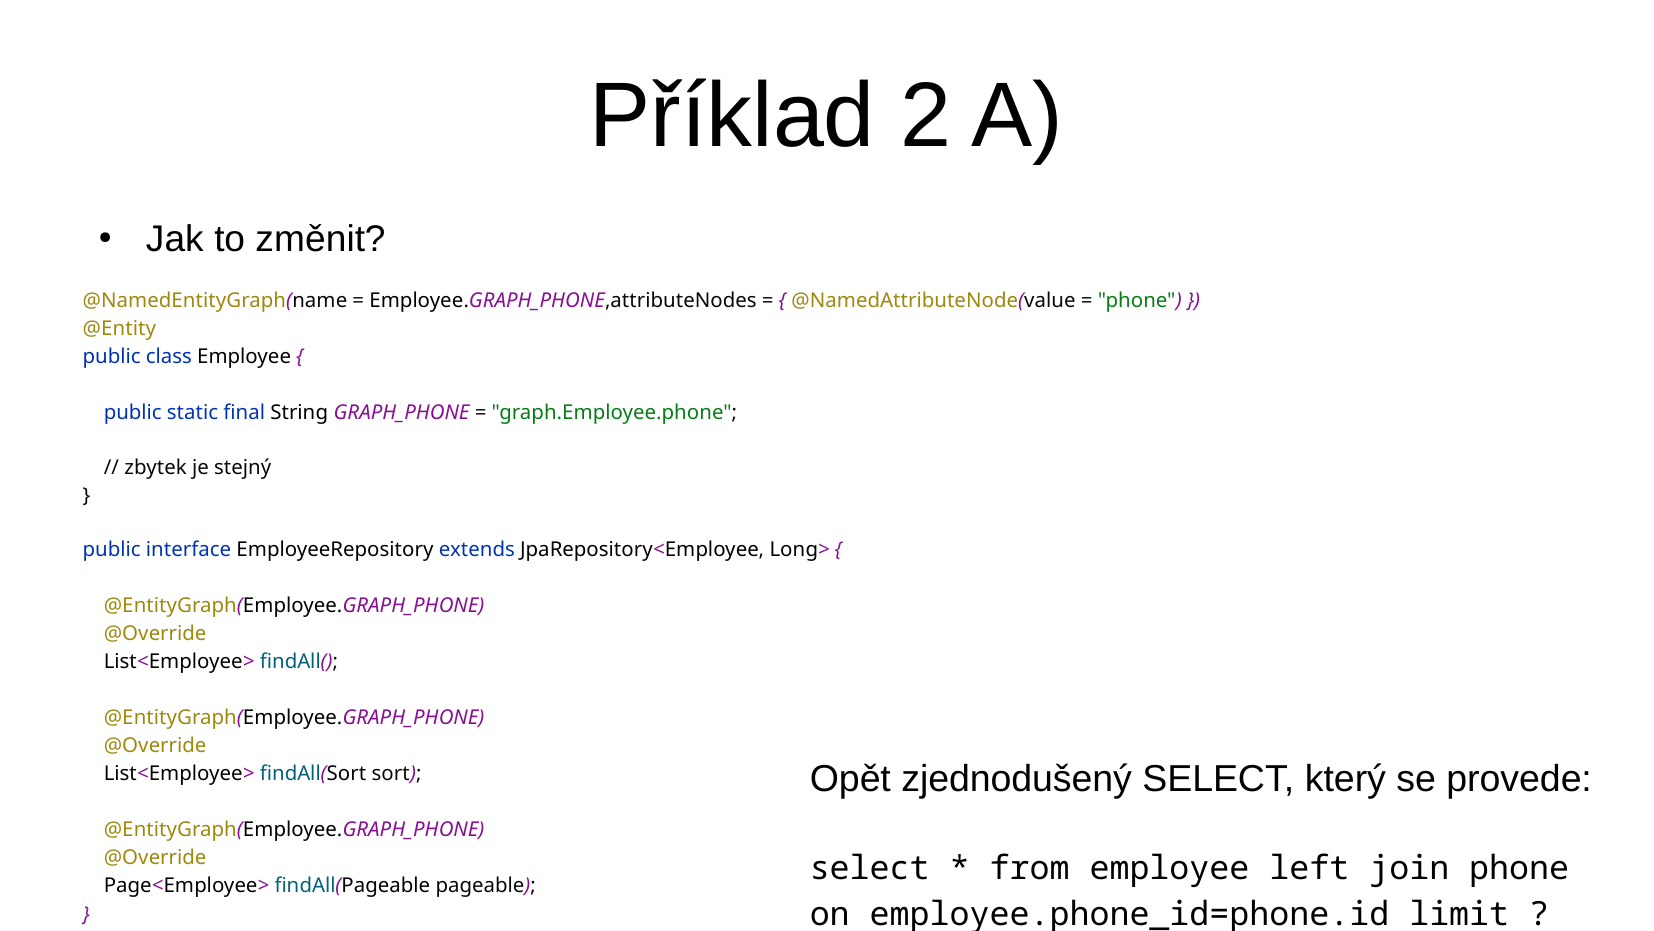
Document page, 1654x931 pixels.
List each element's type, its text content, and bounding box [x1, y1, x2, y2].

title Příklad 2 A) [82, 37, 1571, 193]
list Jak to změnit? @NamedEntityGraph(name = Employee.GRAPH_PHONE,attributeNodes = { @NamedAttributeNode(value = "phone") }) @Entity public class Employee { public static final String GRAPH_PHONE = "graph.Employee.phone"; // zbytek je stejný } public interface EmployeeRepository extends JpaRepository<Employee, Long> { @EntityGraph(Employee.GRAPH_PHONE) @Override List<Employee> findAll(); @EntityGraph(Employee.GRAPH_PHONE) @Override List<Employee> findAll(Sort sort); @EntityGraph(Employee.GRAPH_PHONE) @Override Page<Employee> findAll(Pageable pageable); } [82, 217, 1636, 931]
text_box Opět zjednodušený SELECT, který se provede: select * from employee left join phone on employee.phone_id=phone.id limit ? [795, 750, 1636, 931]
